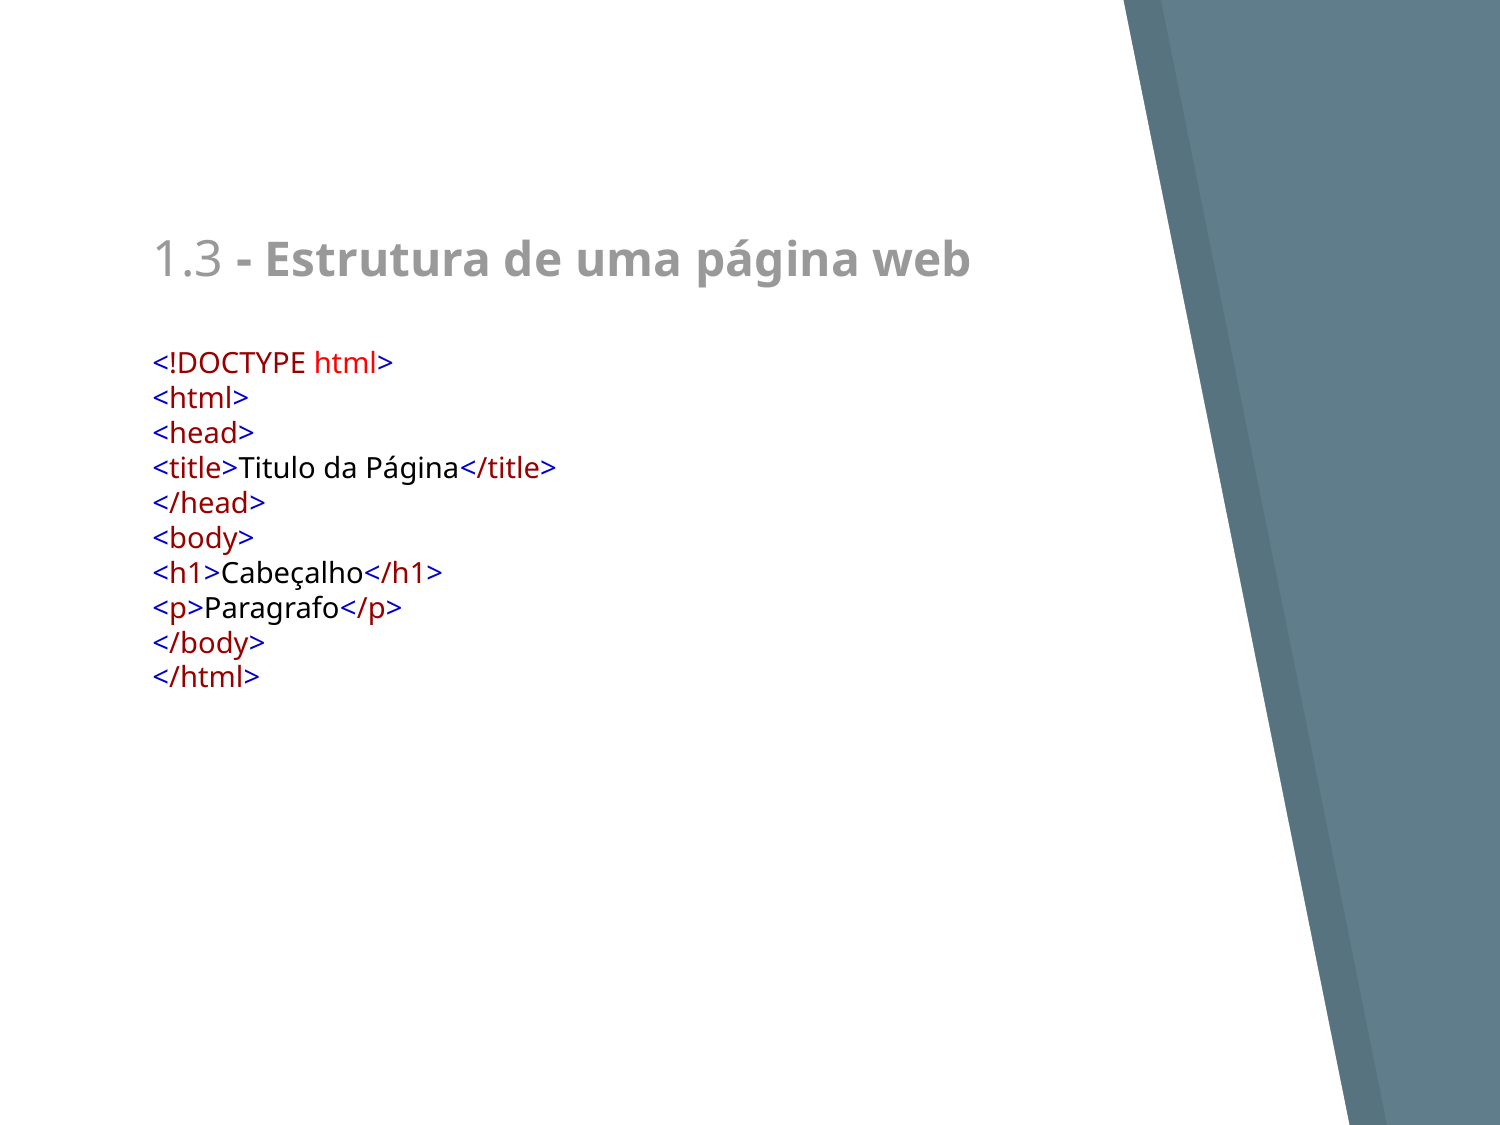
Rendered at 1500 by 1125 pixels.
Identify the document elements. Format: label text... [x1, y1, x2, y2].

title 1.3 - Estrutura de uma página web [137, 195, 1011, 302]
list <!DOCTYPE html> <html> <head> <title>Titulo da Página</title> </head> <body> <h1>Cabeçalho</h1> <p>Paragrafo</p> </body> </html> [137, 329, 1011, 823]
